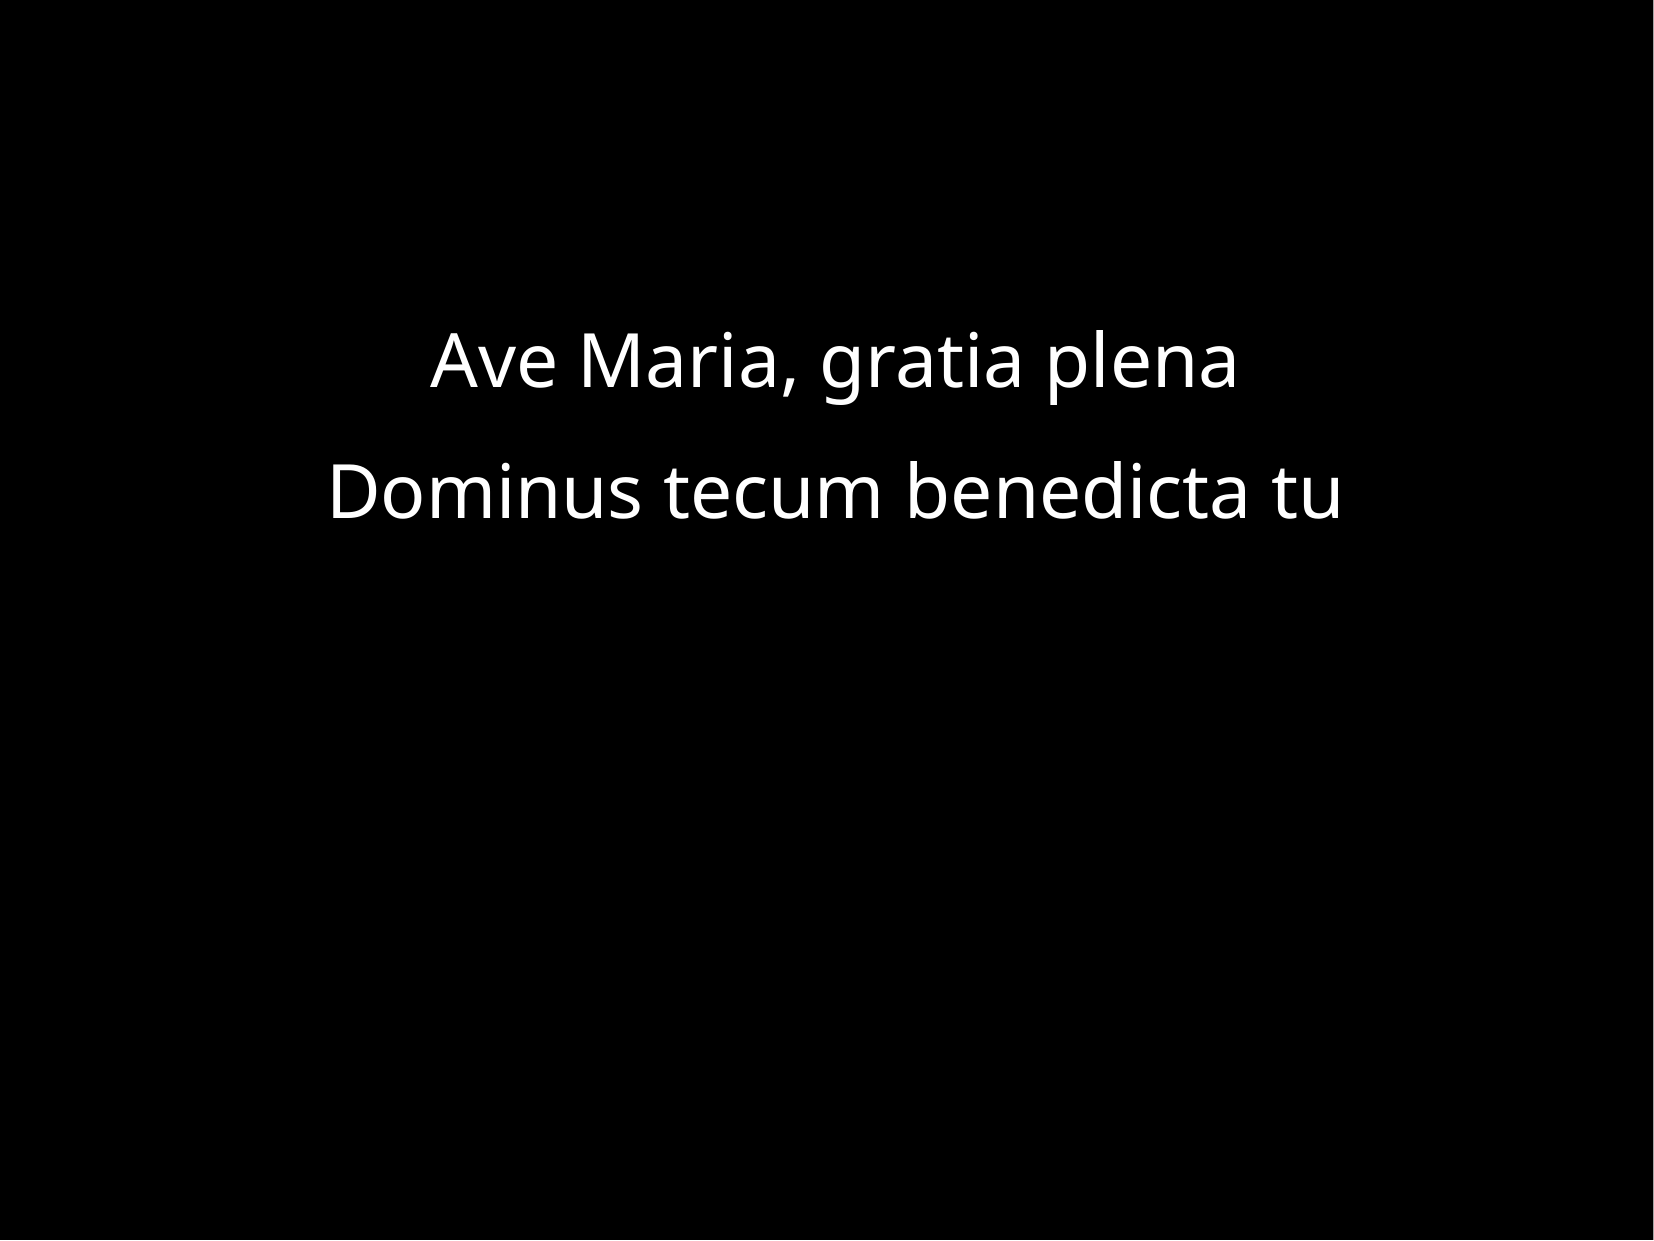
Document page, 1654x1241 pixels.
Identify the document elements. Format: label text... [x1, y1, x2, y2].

list Ave Maria, gratia plena Dominus tecum benedicta tu [0, 307, 1654, 1229]
